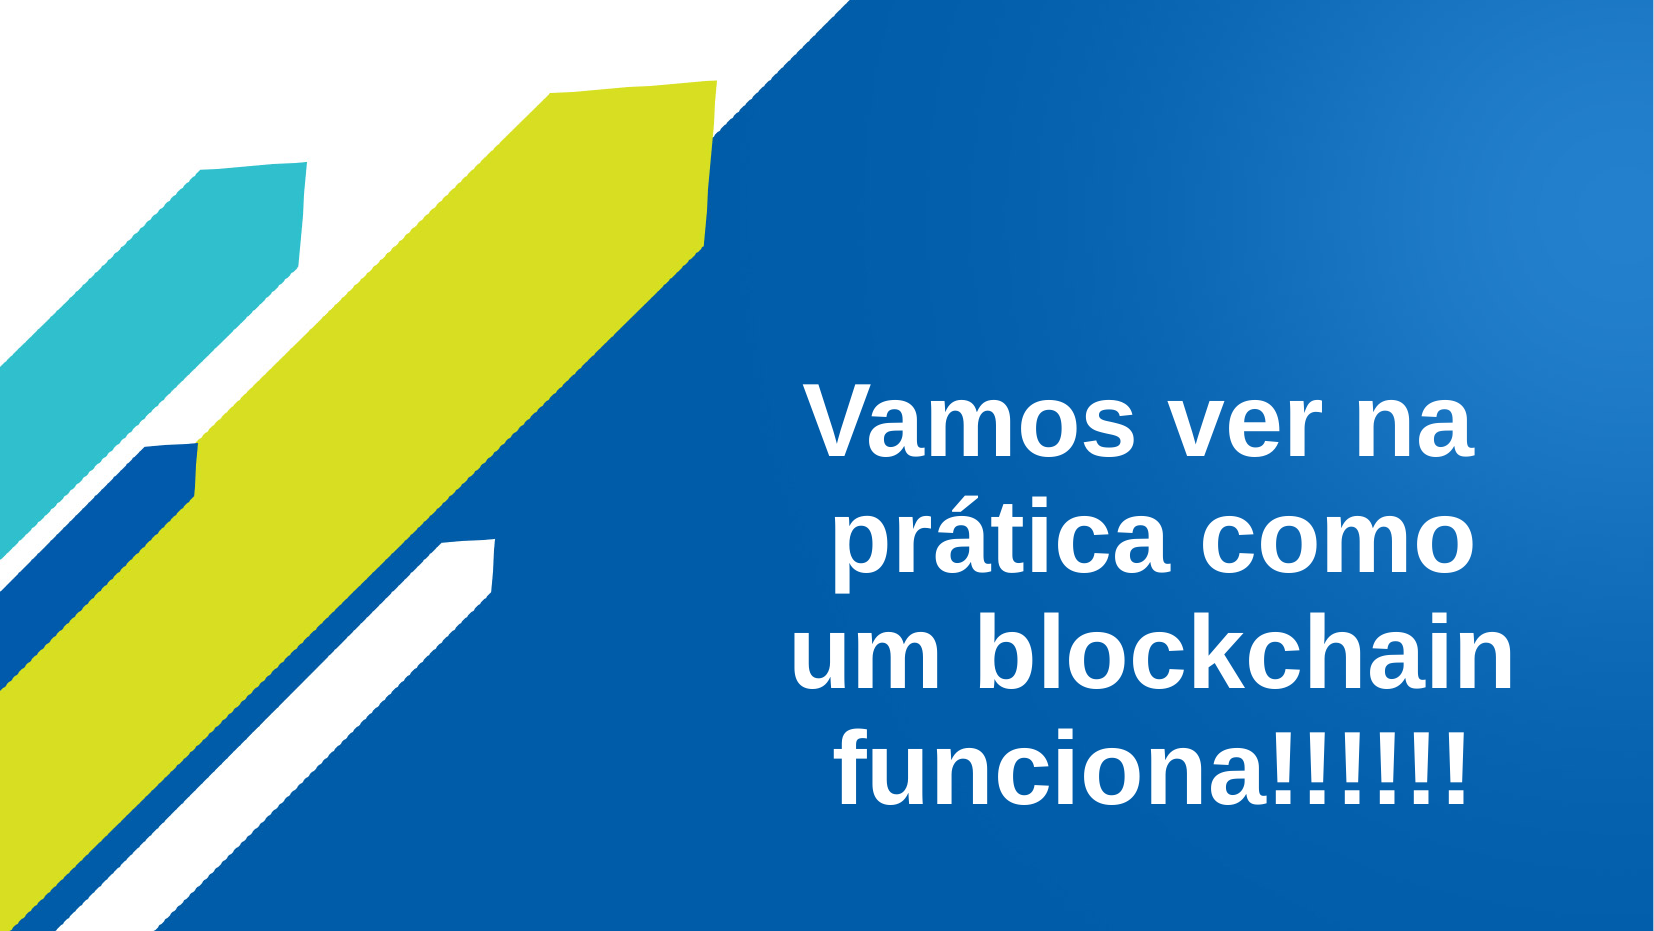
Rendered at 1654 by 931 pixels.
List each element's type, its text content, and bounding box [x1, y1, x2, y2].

picture [0, 0, 1654, 931]
text_box Vamos ver na prática como um blockchain funciona!!!!!! [773, 354, 1565, 762]
